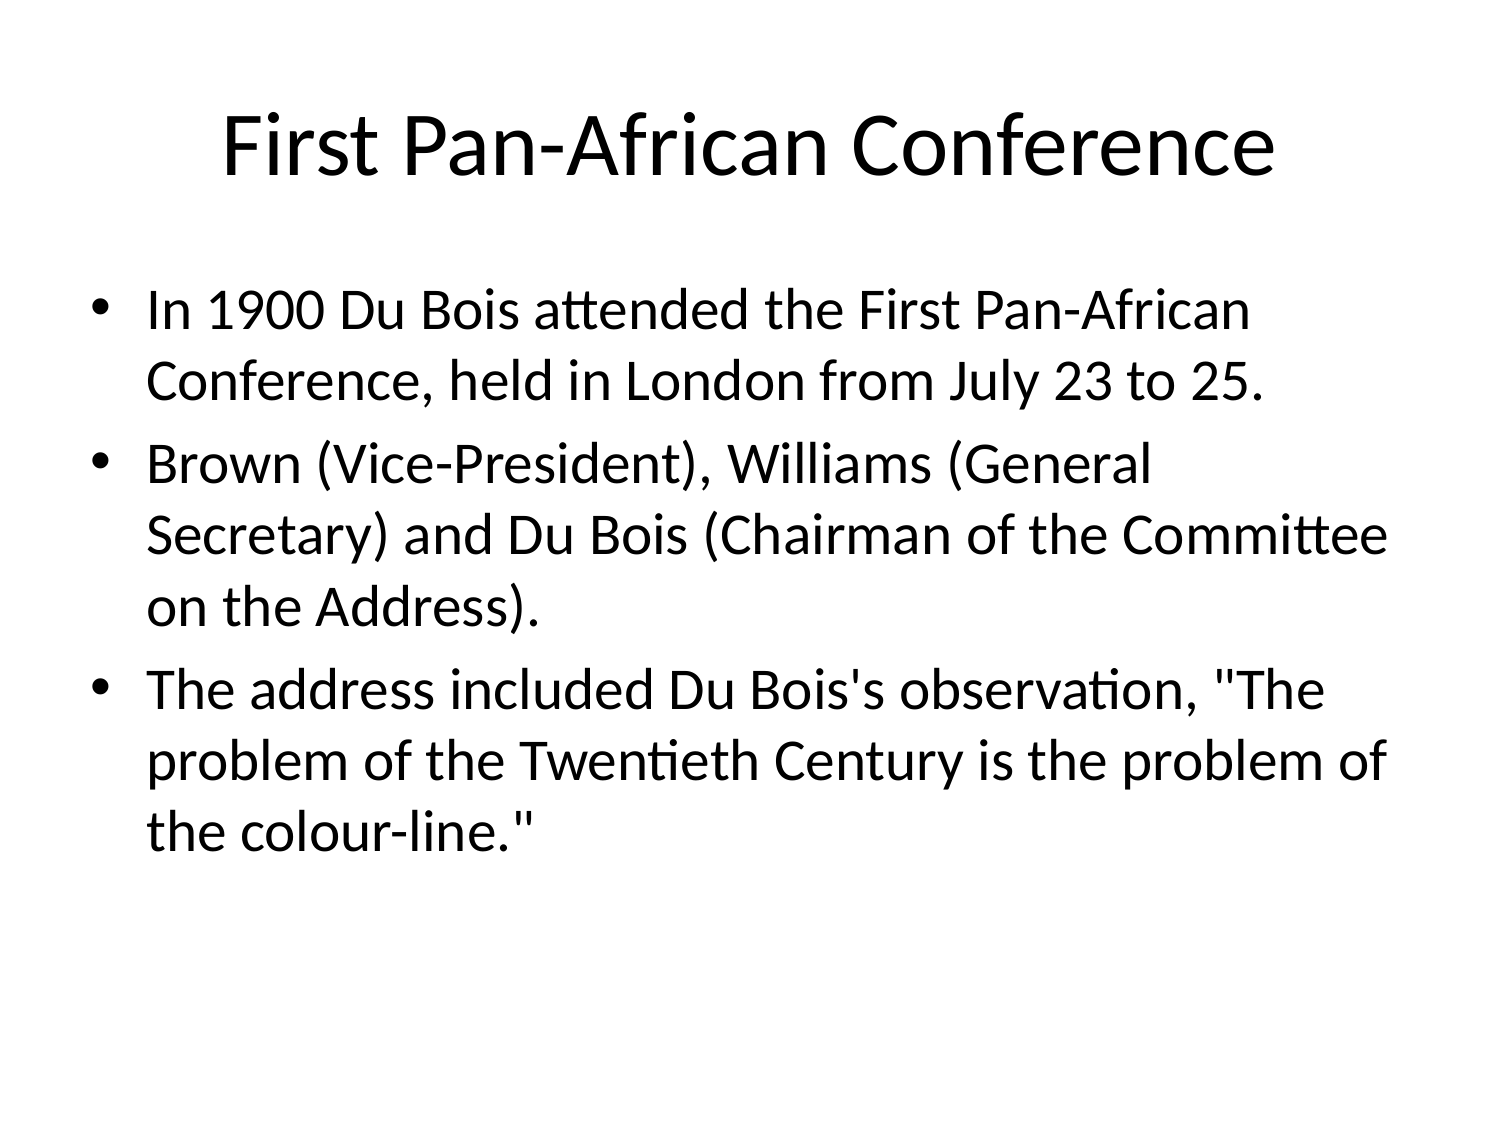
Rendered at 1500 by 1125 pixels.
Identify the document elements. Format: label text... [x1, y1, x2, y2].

list In 1900 Du Bois attended the First Pan-African Conference, held in London from July 23 to 25. Brown (Vice-President), Williams (General Secretary) and Du Bois (Chairman of the Committee on the Address). The address included Du Bois's observation, "The problem of the Twentieth Century is the problem of the colour-line." [75, 262, 1425, 1005]
title First Pan-African Conference [75, 45, 1425, 233]
